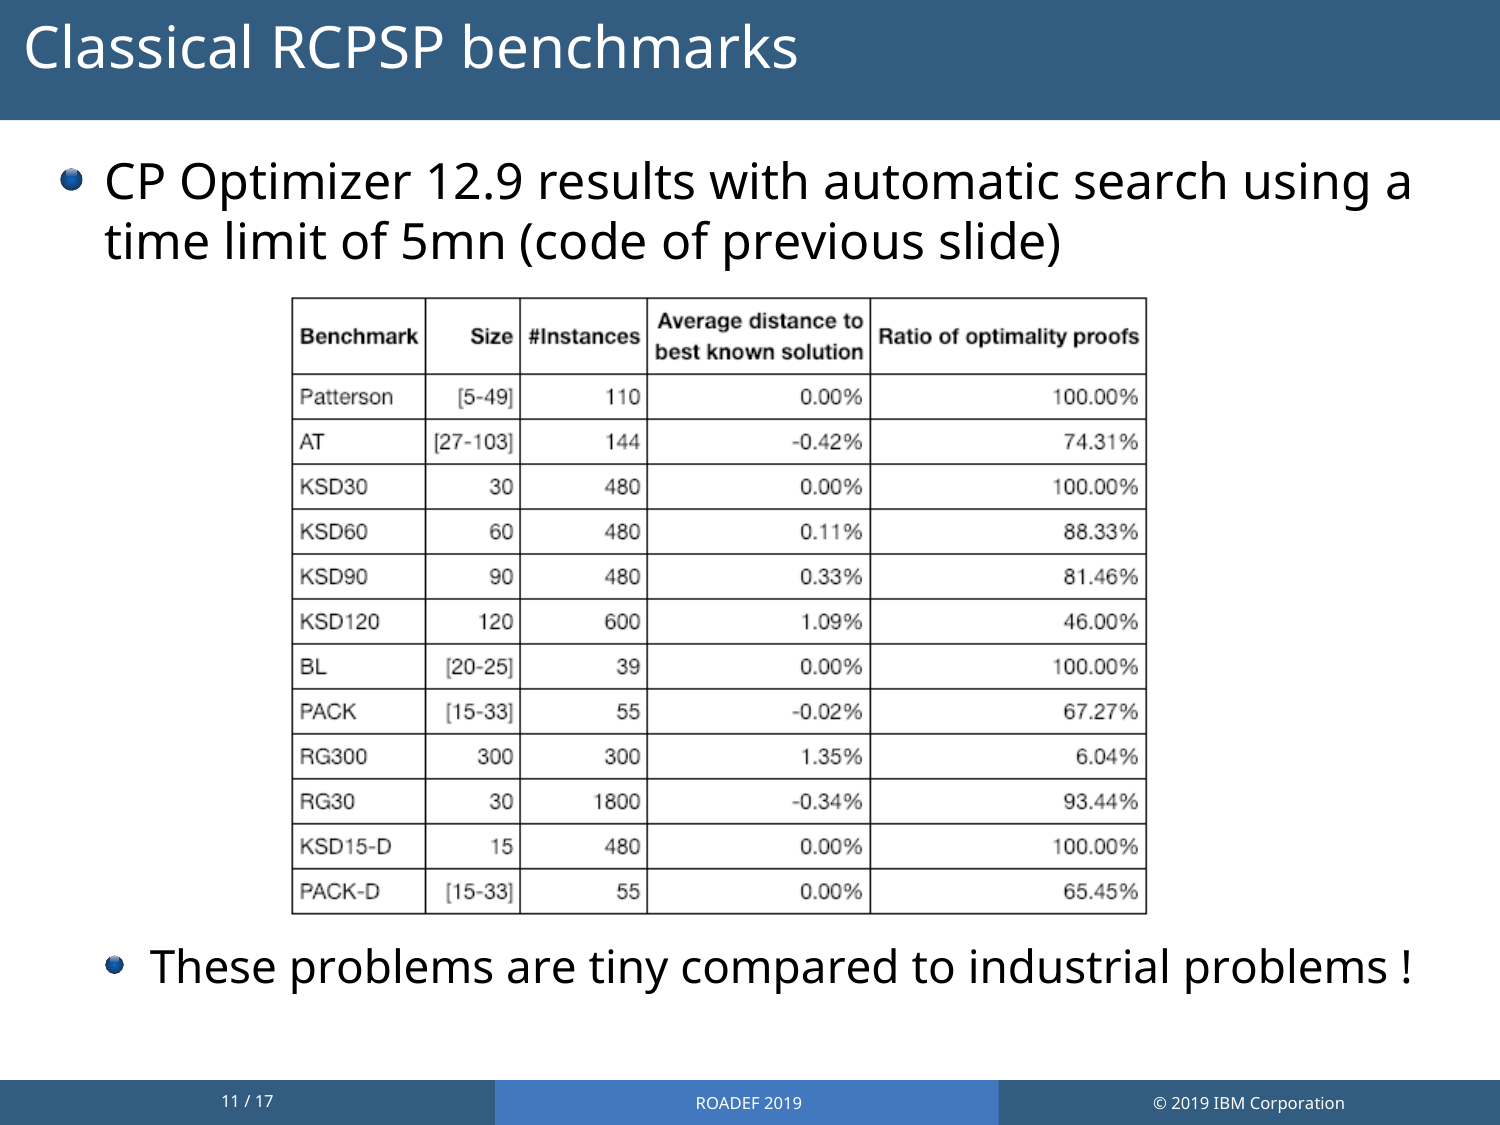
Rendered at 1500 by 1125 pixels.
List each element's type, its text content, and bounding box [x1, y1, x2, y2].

list CP Optimizer 12.9 results with automatic search using a time limit of 5mn (code of previous slide) These problems are tiny compared to industrial problems ! [45, 141, 1448, 1046]
title Classical RCPSP benchmarks [0, 0, 1500, 121]
picture [284, 293, 1155, 921]
